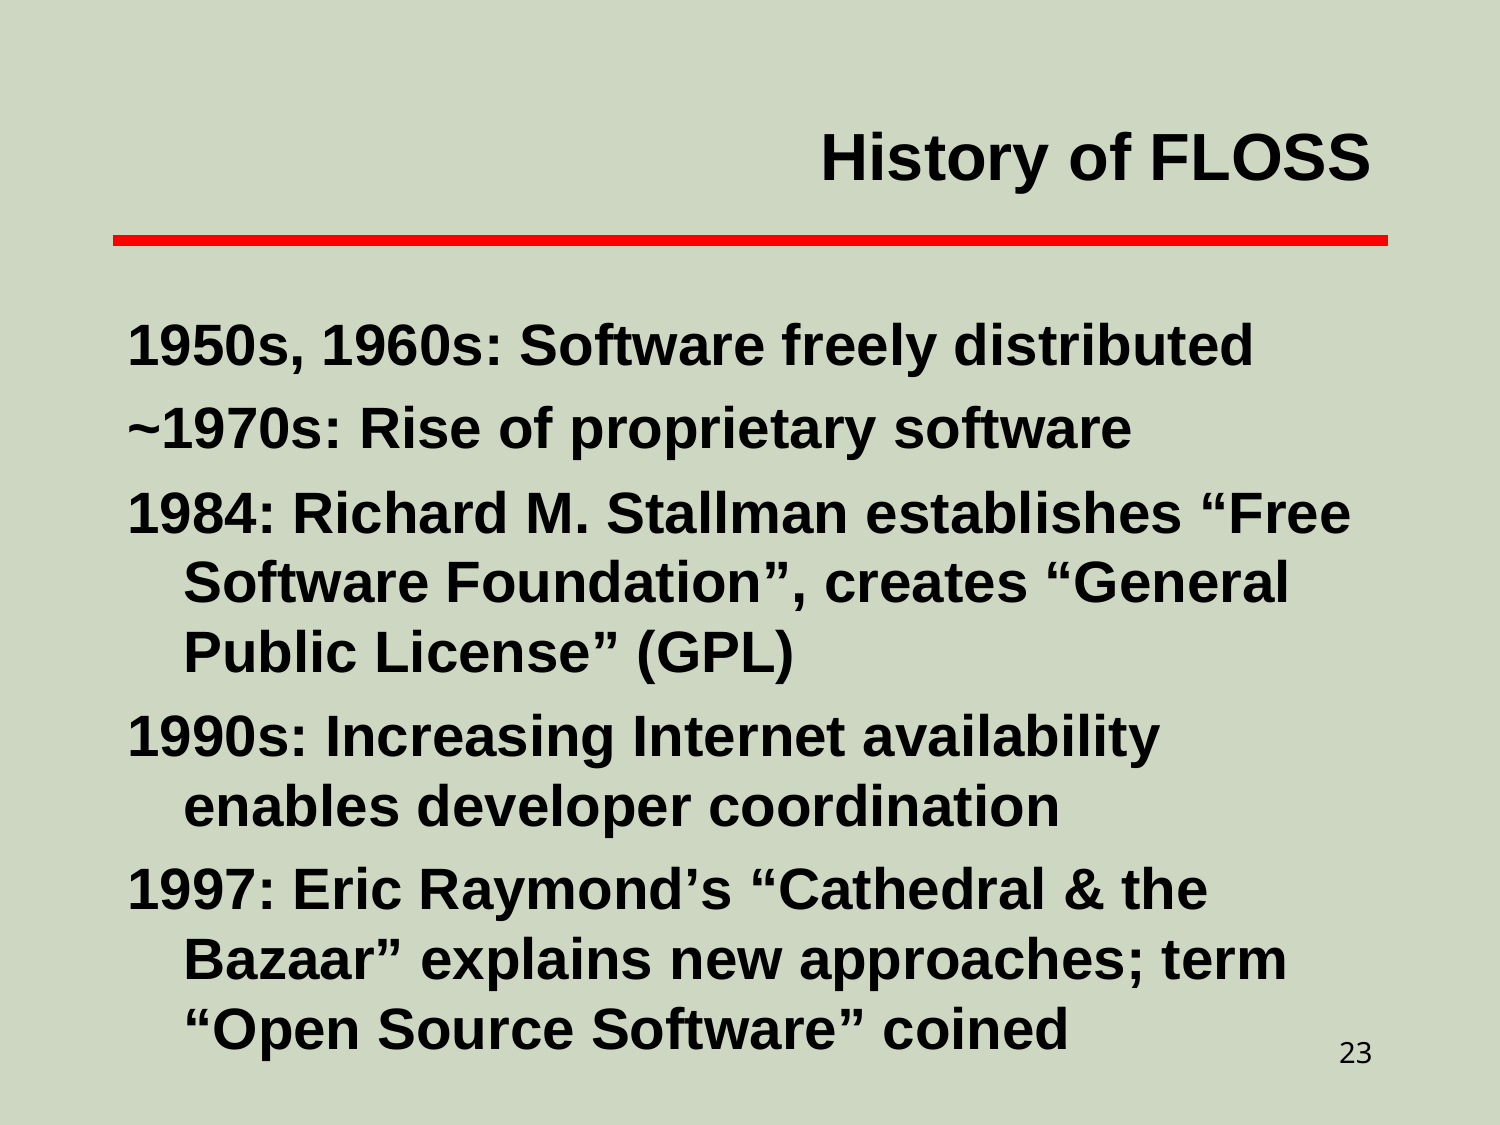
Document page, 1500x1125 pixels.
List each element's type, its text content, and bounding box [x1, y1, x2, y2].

title History of FLOSS [337, 69, 1388, 240]
list 1950s, 1960s: Software freely distributed ~1970s: Rise of proprietary software 1984: Richard M. Stallman establishes “Free Software Foundation”, creates “General Public License” (GPL) 1990s: Increasing Internet availability enables developer coordination 1997: Eric Raymond’s “Cathedral & the Bazaar” explains new approaches; term “Open Source Software” coined [112, 299, 1388, 1080]
